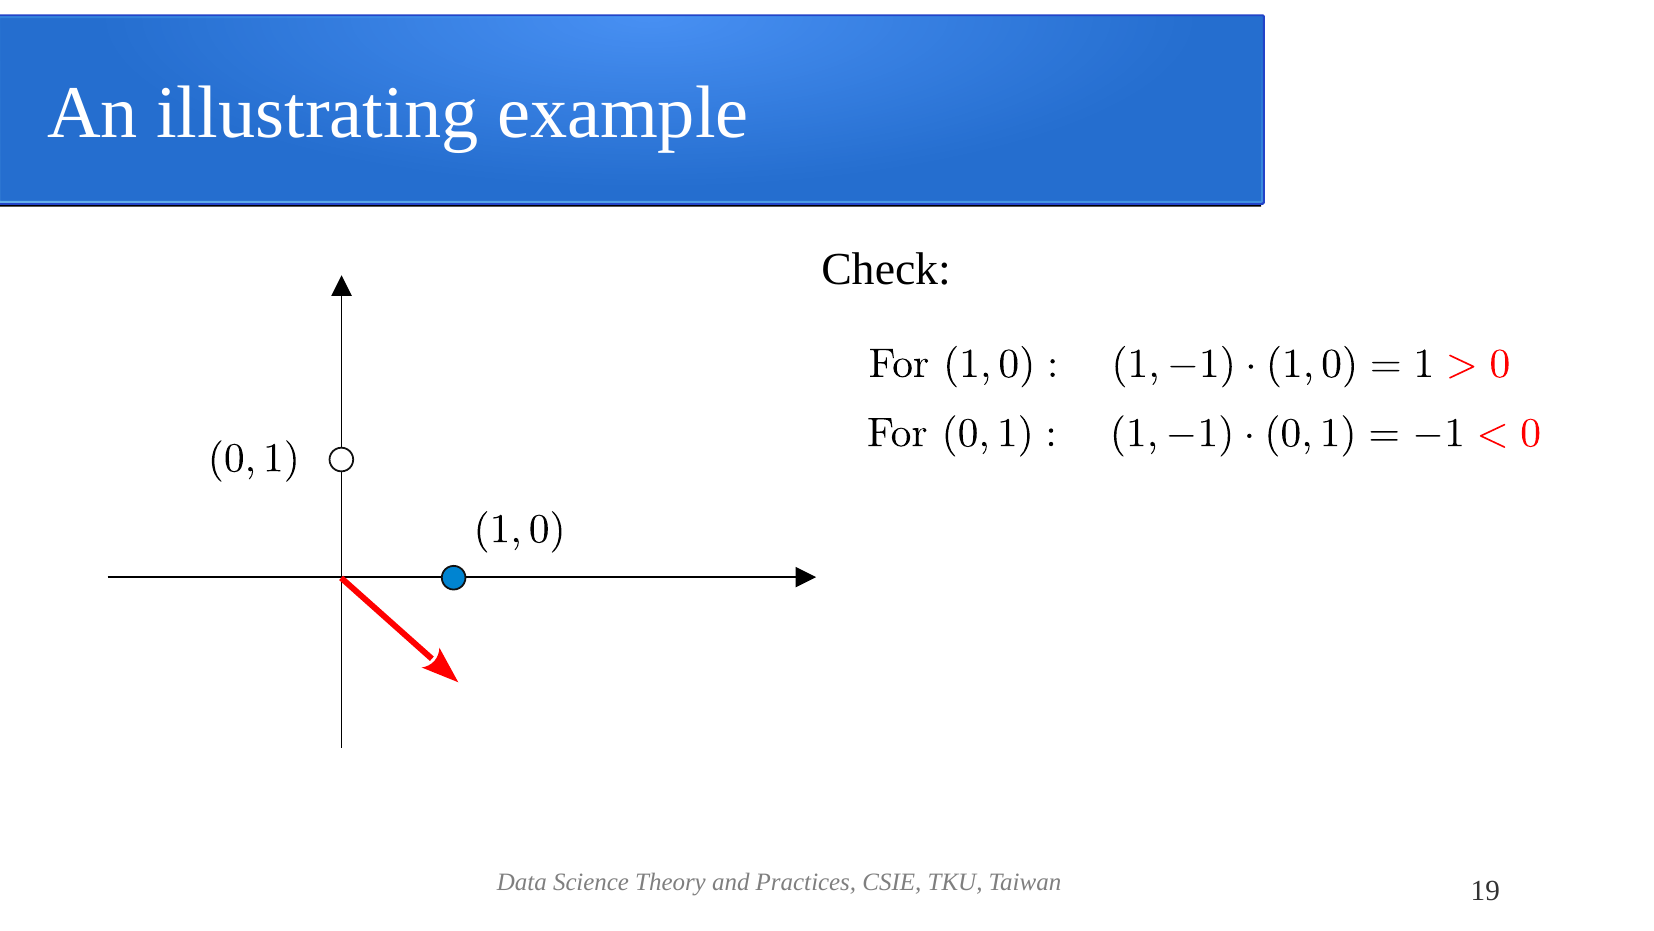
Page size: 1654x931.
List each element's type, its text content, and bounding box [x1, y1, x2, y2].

picture [206, 438, 298, 484]
picture [867, 344, 1511, 389]
text_box Check: [806, 236, 1125, 303]
picture [471, 509, 564, 555]
picture [867, 415, 1540, 457]
text_box [441, 565, 466, 590]
text_box [329, 447, 354, 472]
title An illustrating example [47, 35, 1199, 189]
